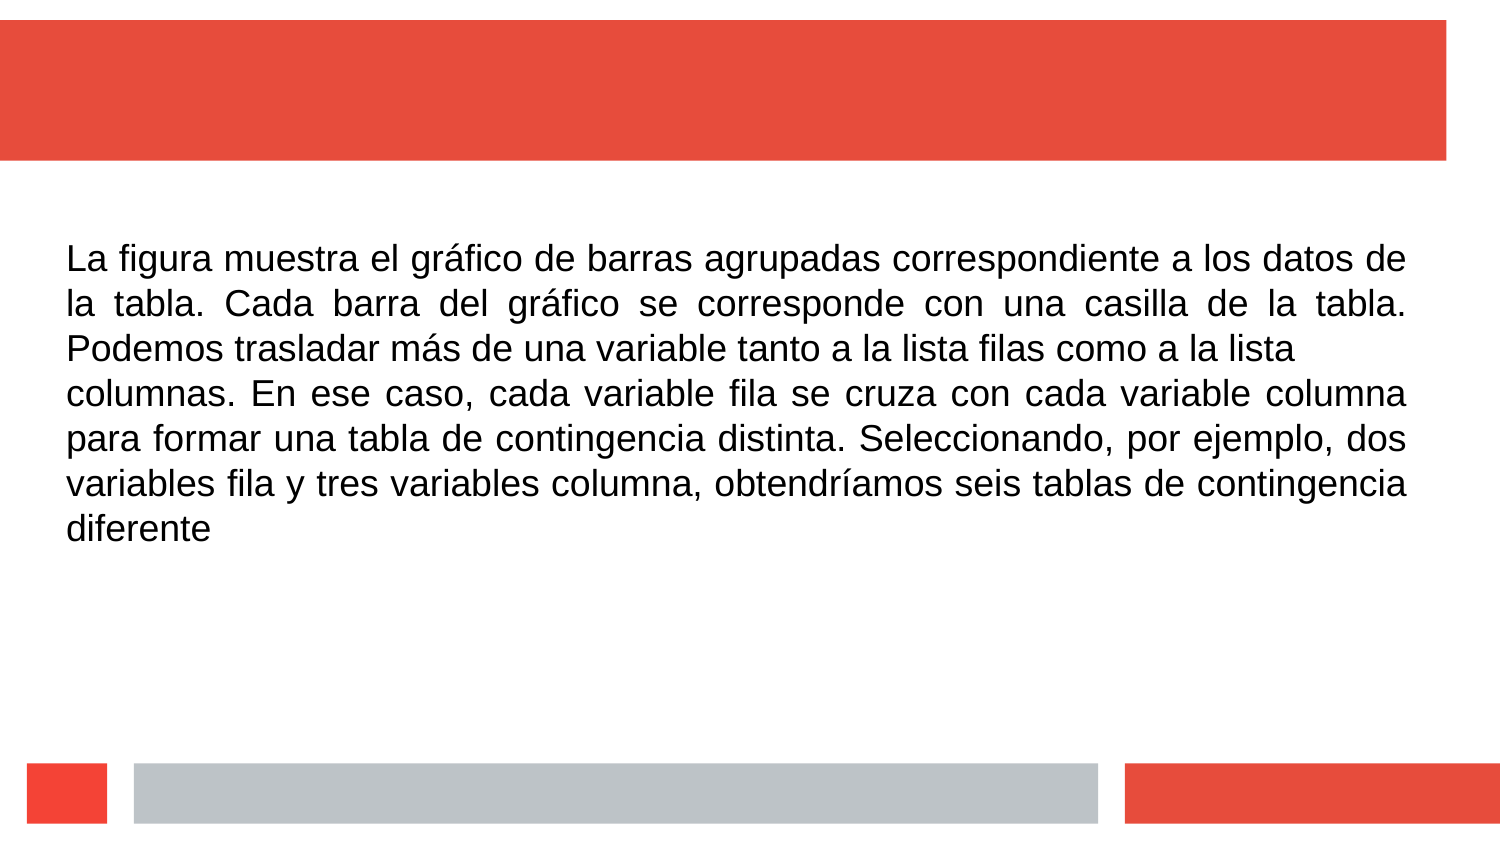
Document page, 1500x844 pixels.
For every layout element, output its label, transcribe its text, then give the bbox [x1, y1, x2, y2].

subtitle La figura muestra el gráfico de barras agrupadas correspondiente a los datos de la tabla. Cada barra del gráfico se corresponde con una casilla de la tabla. Podemos trasladar más de una variable tanto a la lista filas como a la lista columnas. En ese caso, cada variable fila se cruza con cada variable columna para formar una tabla de contingencia distinta. Seleccionando, por ejemplo, dos variables fila y tres variables columna, obtendríamos seis tablas de contingencia diferente [53, 220, 1420, 744]
title [40, 80, 1433, 182]
